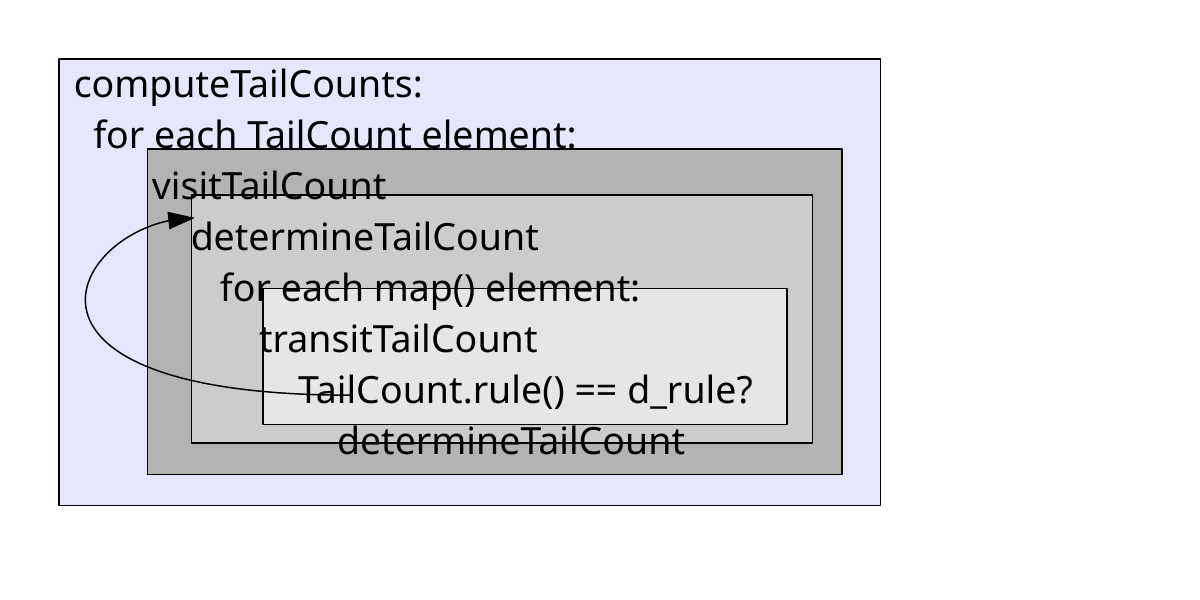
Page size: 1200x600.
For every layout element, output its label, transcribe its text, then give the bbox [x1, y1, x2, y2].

text_box [342, 436, 354, 452]
text_box computeTailCounts: for each TailCount element: visitTailCount determineTailCount for each map() element: transitTailCount TailCount.rule() == d_rule? determineTailCount [59, 49, 801, 427]
text_box [59, 58, 881, 506]
